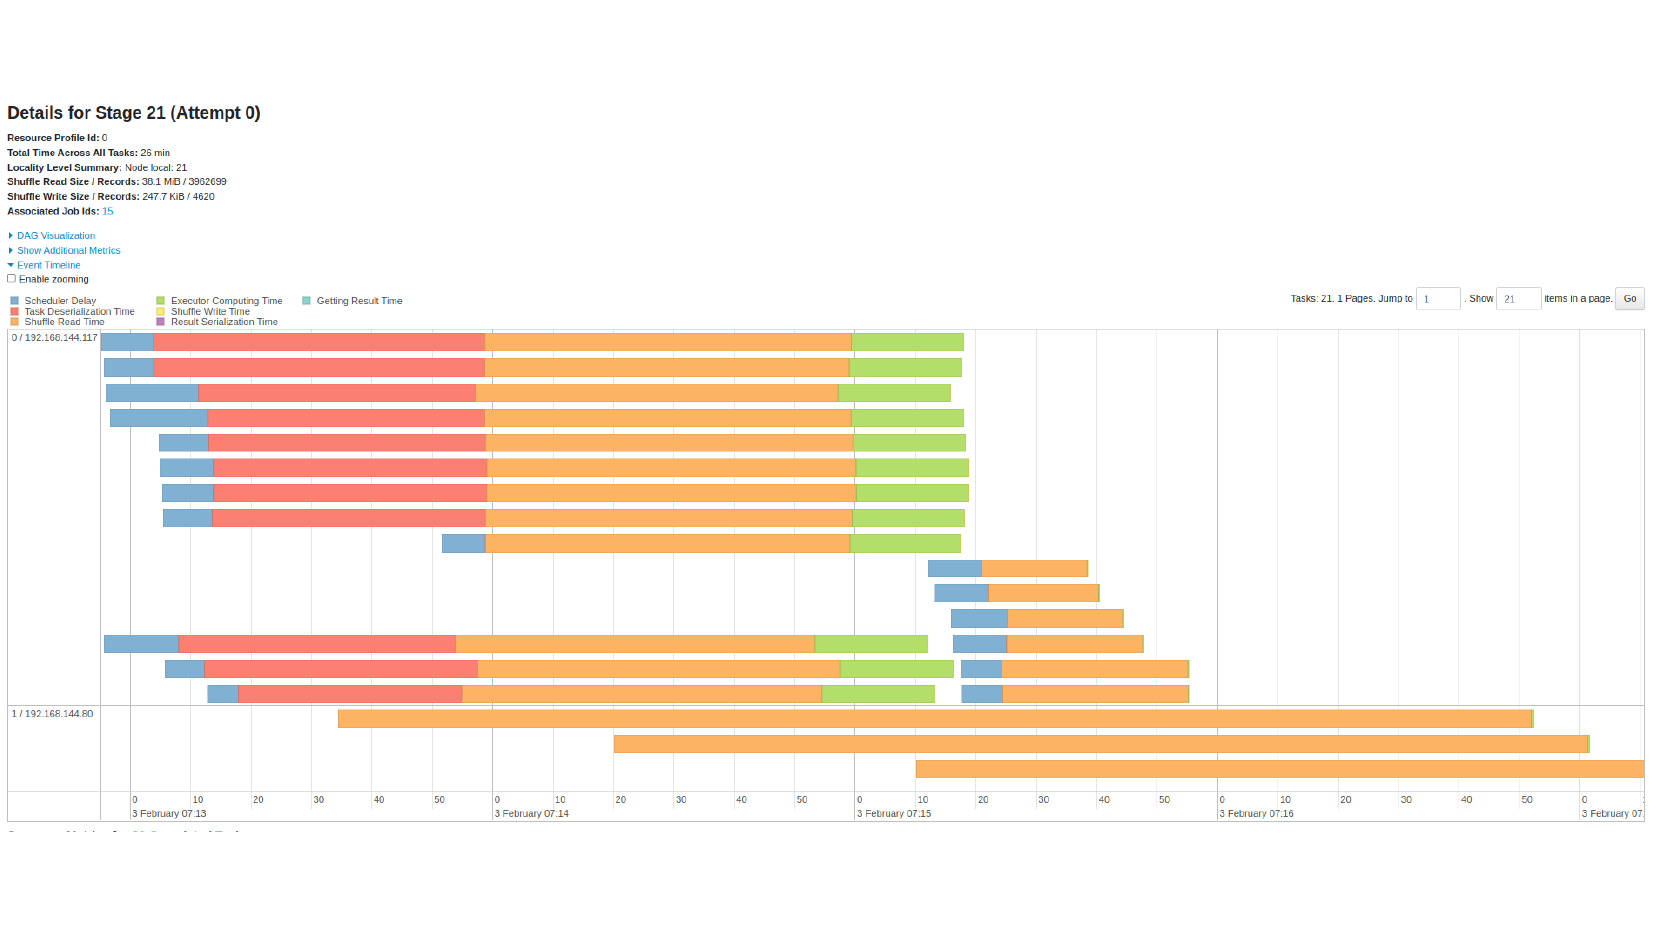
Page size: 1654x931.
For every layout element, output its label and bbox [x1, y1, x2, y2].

picture [0, 99, 1654, 832]
